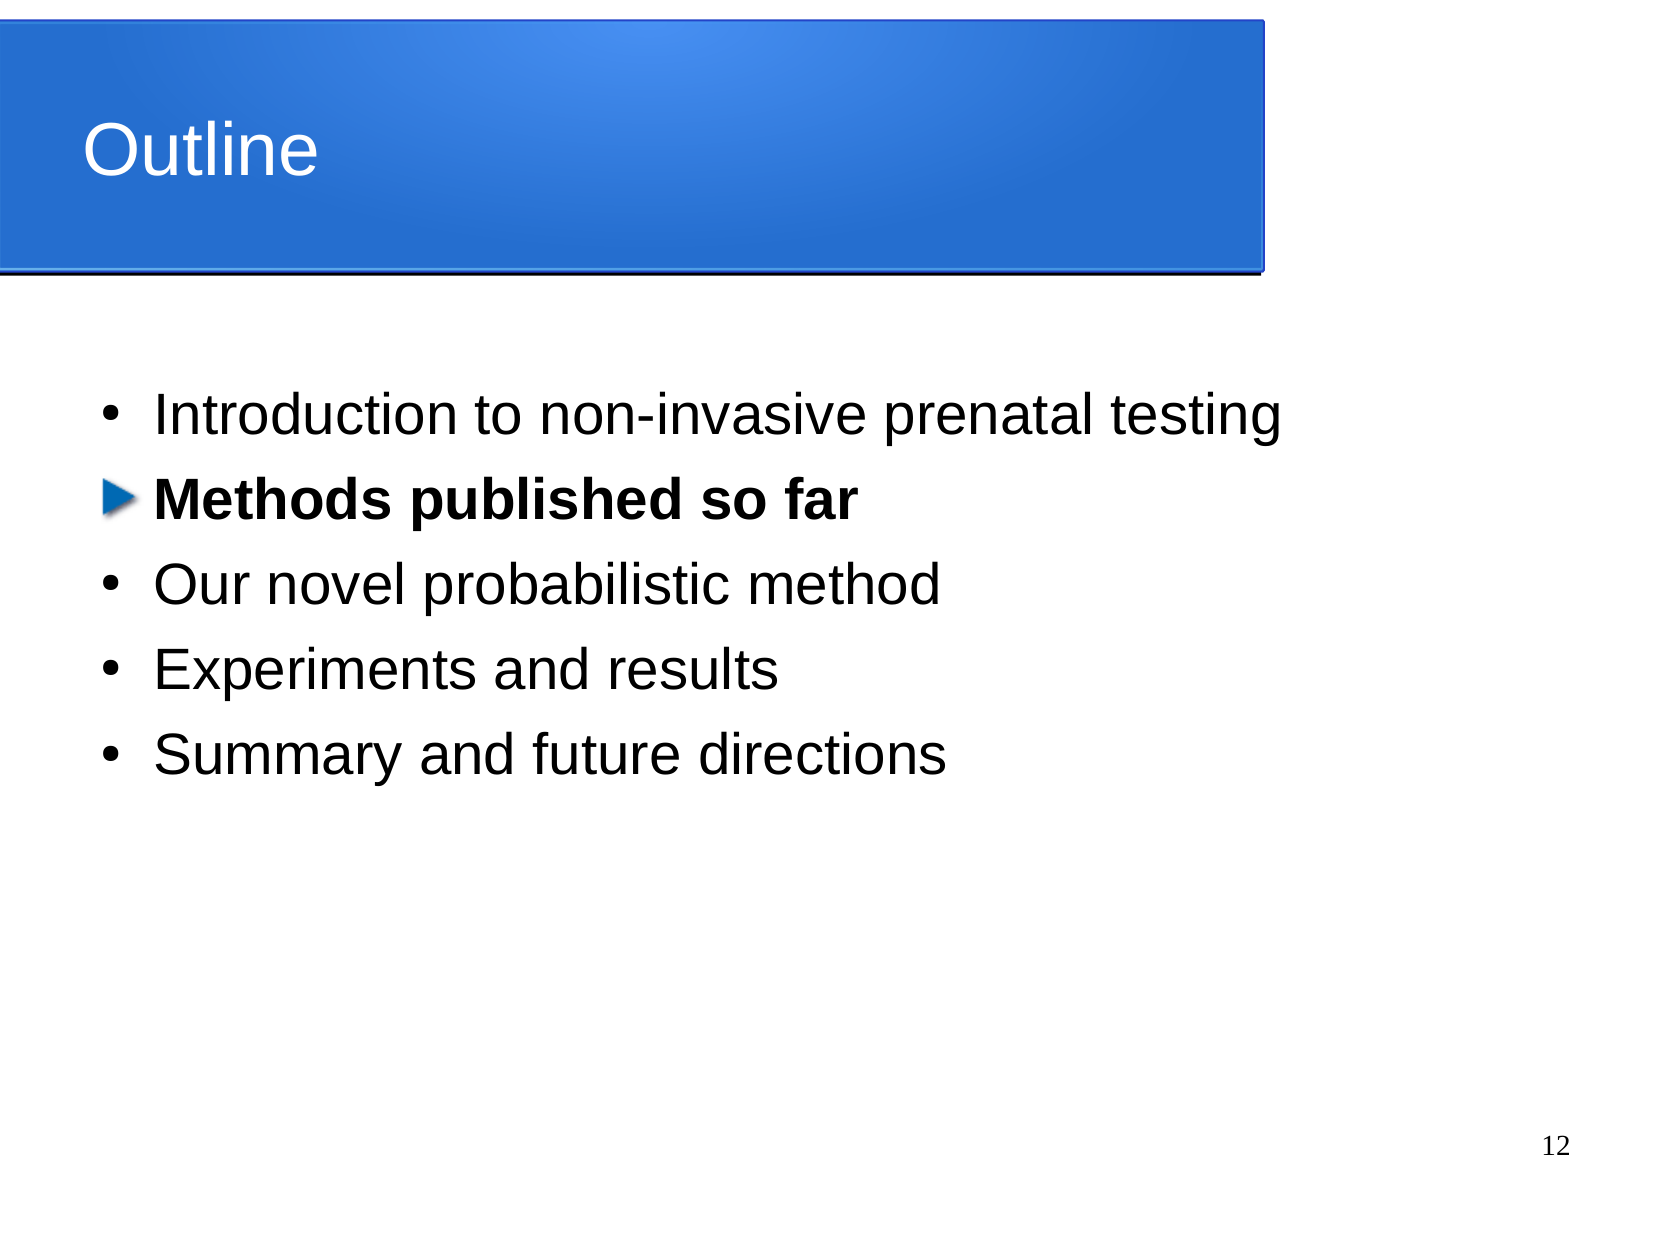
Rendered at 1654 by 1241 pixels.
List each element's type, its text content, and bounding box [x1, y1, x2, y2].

title Outline [82, 47, 1235, 252]
list Introduction to non-invasive prenatal testing Methods published so far Our novel probabilistic method Experiments and results Summary and future directions [82, 381, 1571, 1102]
